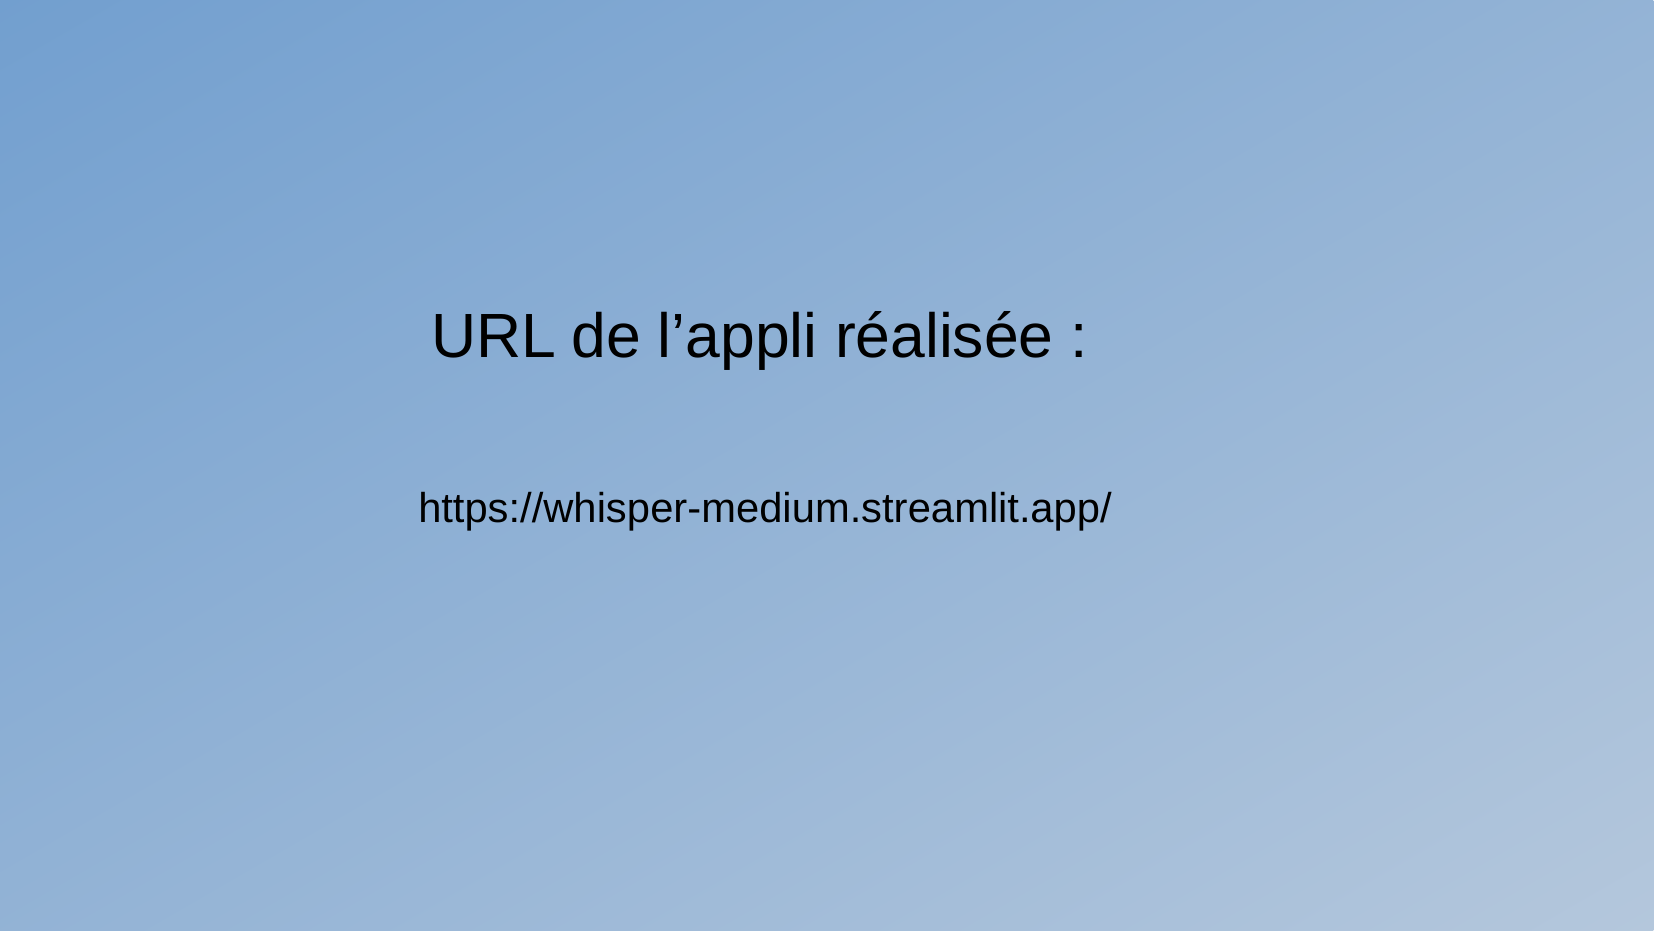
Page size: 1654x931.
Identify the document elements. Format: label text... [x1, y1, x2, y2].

list https://whisper-medium.streamlit.app/ [383, 413, 1654, 931]
title URL de l’appli réalisée : [431, 258, 1654, 413]
